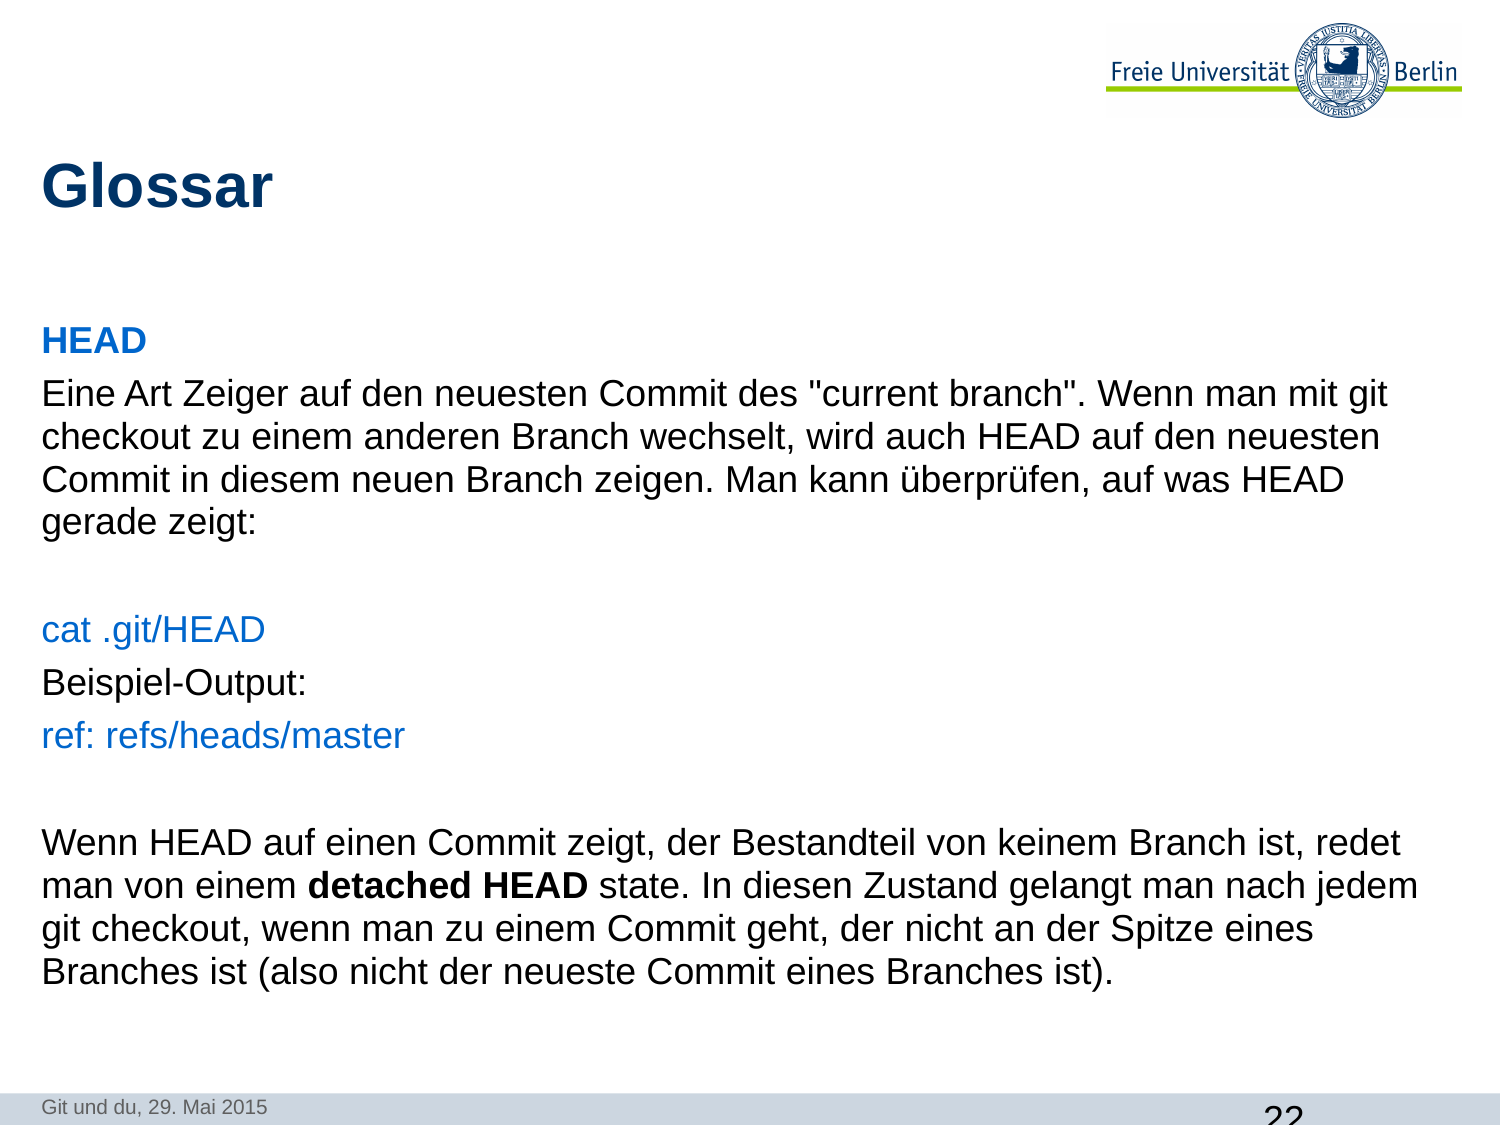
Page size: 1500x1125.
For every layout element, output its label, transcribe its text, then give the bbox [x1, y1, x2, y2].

title Glossar [41, 150, 1460, 221]
list HEAD Eine Art Zeiger auf den neuesten Commit des "current branch". Wenn man mit git checkout zu einem anderen Branch wechselt, wird auch HEAD auf den neuesten Commit in diesem neuen Branch zeigen. Man kann überprüfen, auf was HEAD gerade zeigt: cat .git/HEAD Beispiel-Output: ref: refs/heads/master Wenn HEAD auf einen Commit zeigt, der Bestandteil von keinem Branch ist, redet man von einem detached HEAD state. In diesen Zustand gelangt man nach jedem git checkout, wenn man zu einem Commit geht, der nicht an der Spitze eines Branches ist (also nicht der neueste Commit eines Branches ist). [41, 265, 1460, 1064]
picture [1106, 23, 1462, 118]
